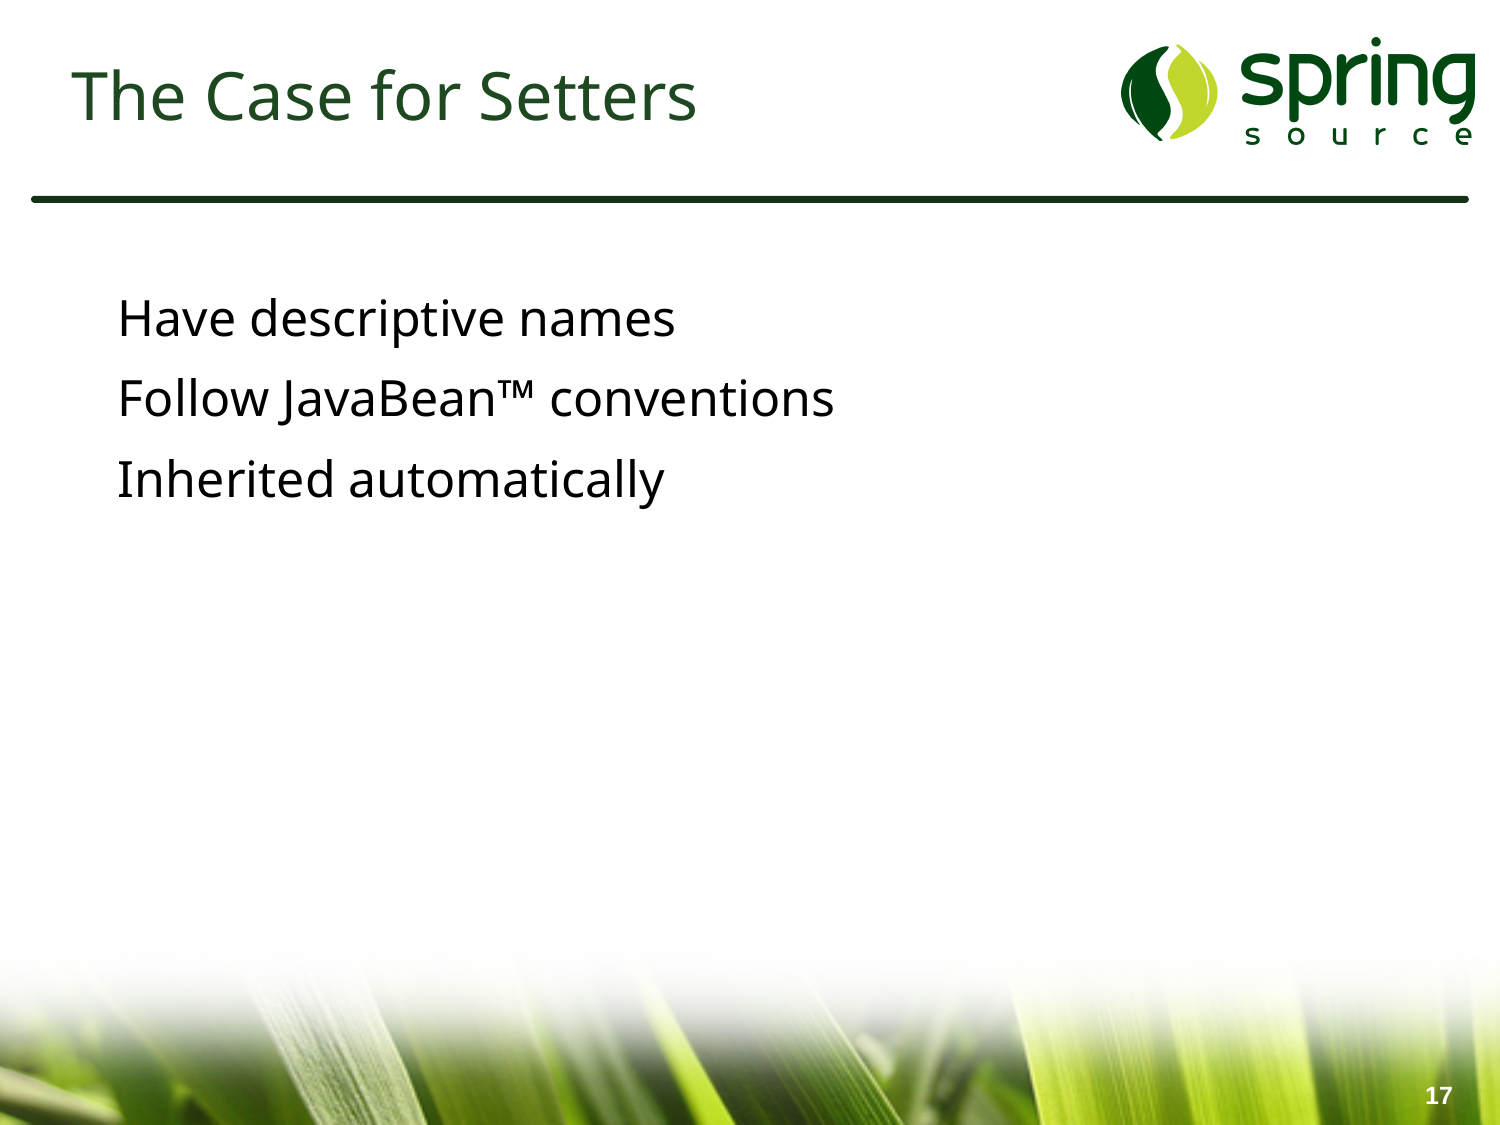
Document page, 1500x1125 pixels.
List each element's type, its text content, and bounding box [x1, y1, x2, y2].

picture [0, 944, 1500, 1125]
title The Case for Setters [56, 13, 1089, 176]
list Have descriptive names Follow JavaBean™ conventions Inherited automatically [103, 275, 1394, 938]
picture [1121, 37, 1475, 145]
